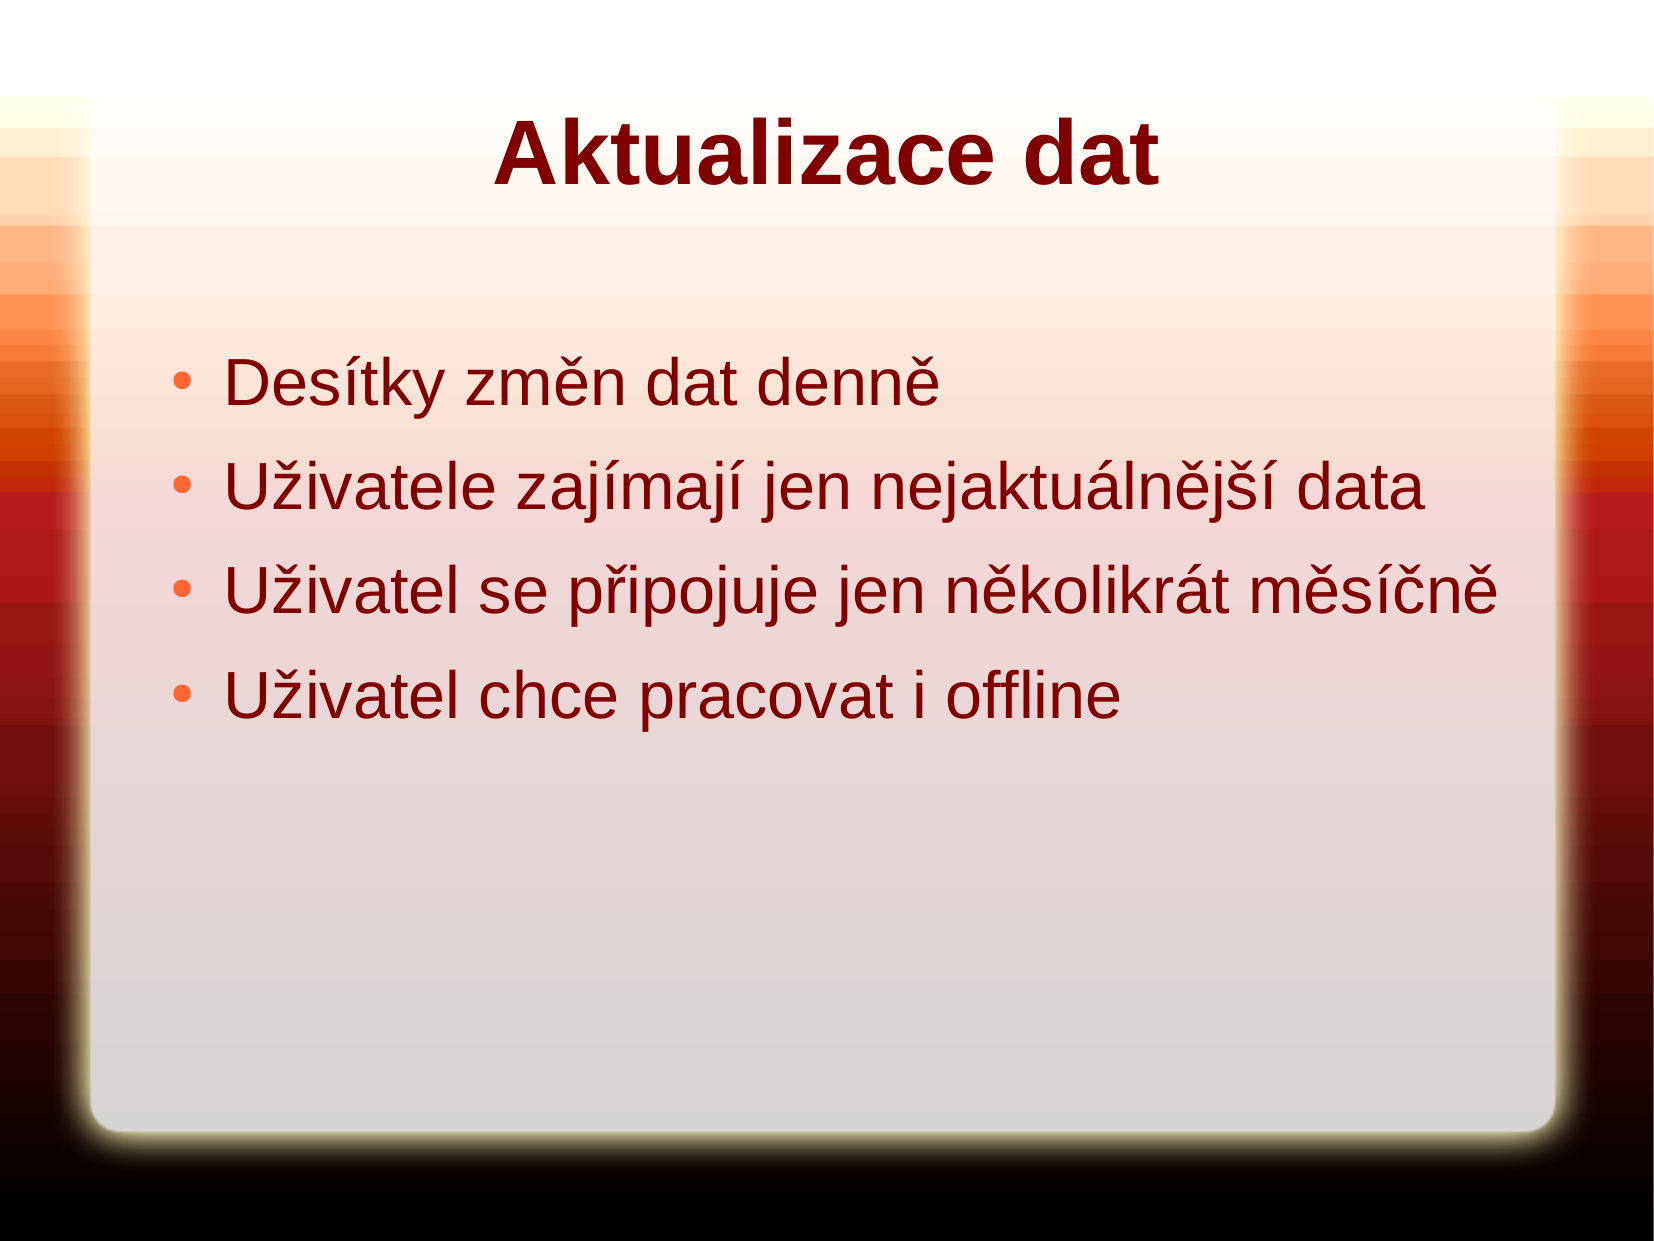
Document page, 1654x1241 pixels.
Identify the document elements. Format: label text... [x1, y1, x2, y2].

picture [0, 0, 1654, 1241]
title Aktualizace dat [118, 49, 1536, 257]
list Desítky změn dat denně Uživatele zajímají jen nejaktuálnější data Uživatel se připojuje jen několikrát měsíčně Uživatel chce pracovat i offline [152, 344, 1534, 1127]
